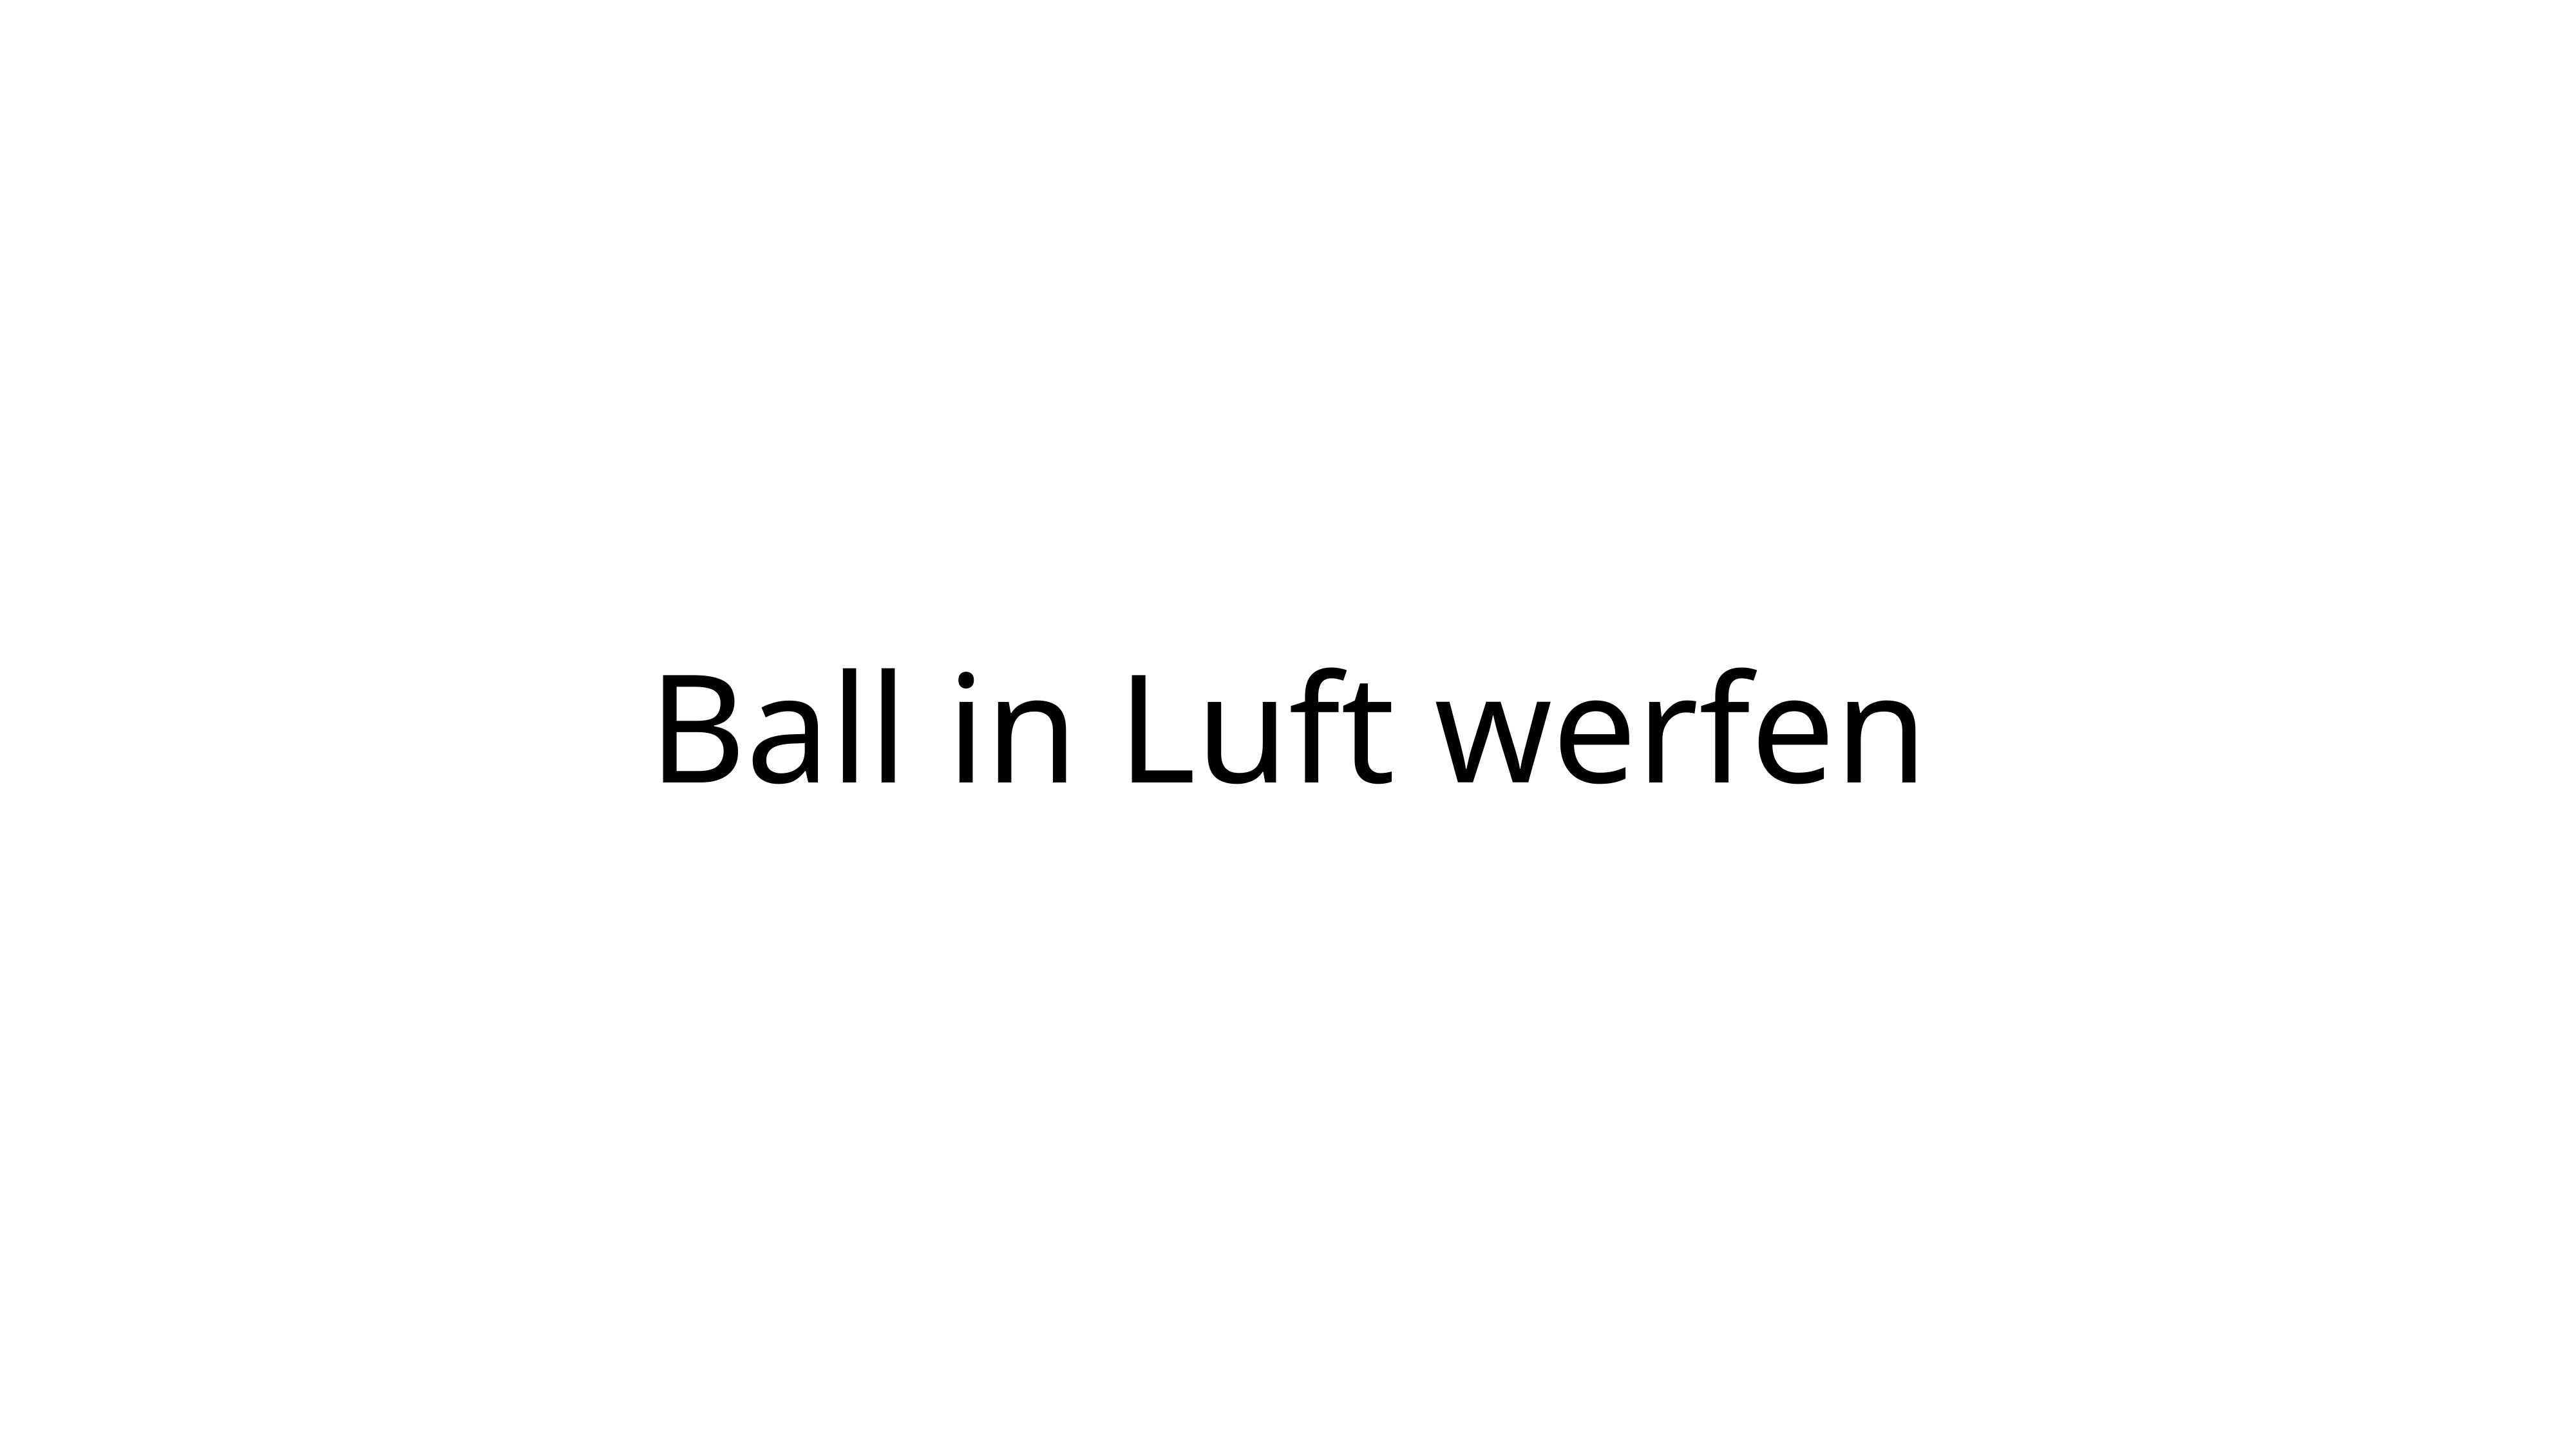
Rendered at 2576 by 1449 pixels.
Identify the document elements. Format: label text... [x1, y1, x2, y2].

text_box Ball in Luft werfen [252, 478, 2325, 971]
